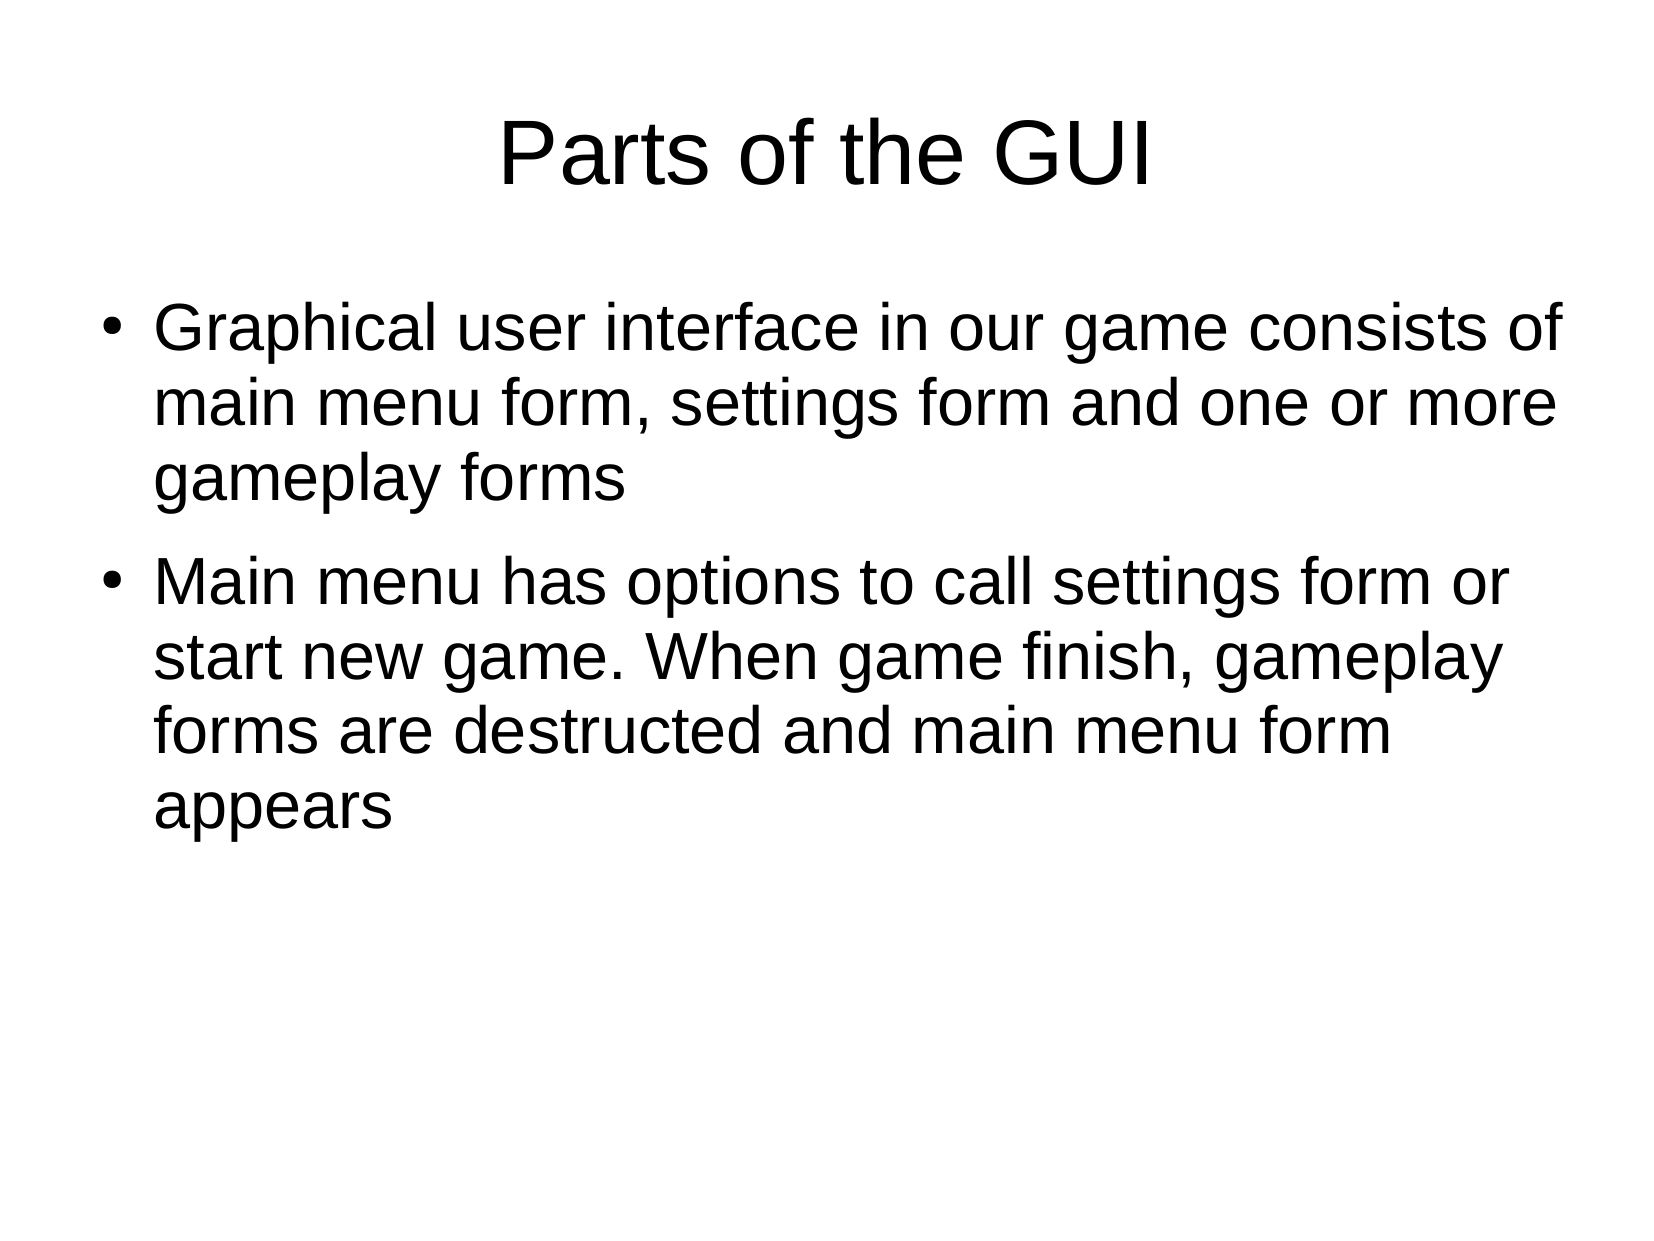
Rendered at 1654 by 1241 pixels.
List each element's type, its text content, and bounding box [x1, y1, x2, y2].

title Parts of the GUI [82, 49, 1571, 257]
list Graphical user interface in our game consists of main menu form, settings form and one or more gameplay forms Main menu has options to call settings form or start new game. When game finish, gameplay forms are destructed and main menu form appears [82, 290, 1571, 1010]
